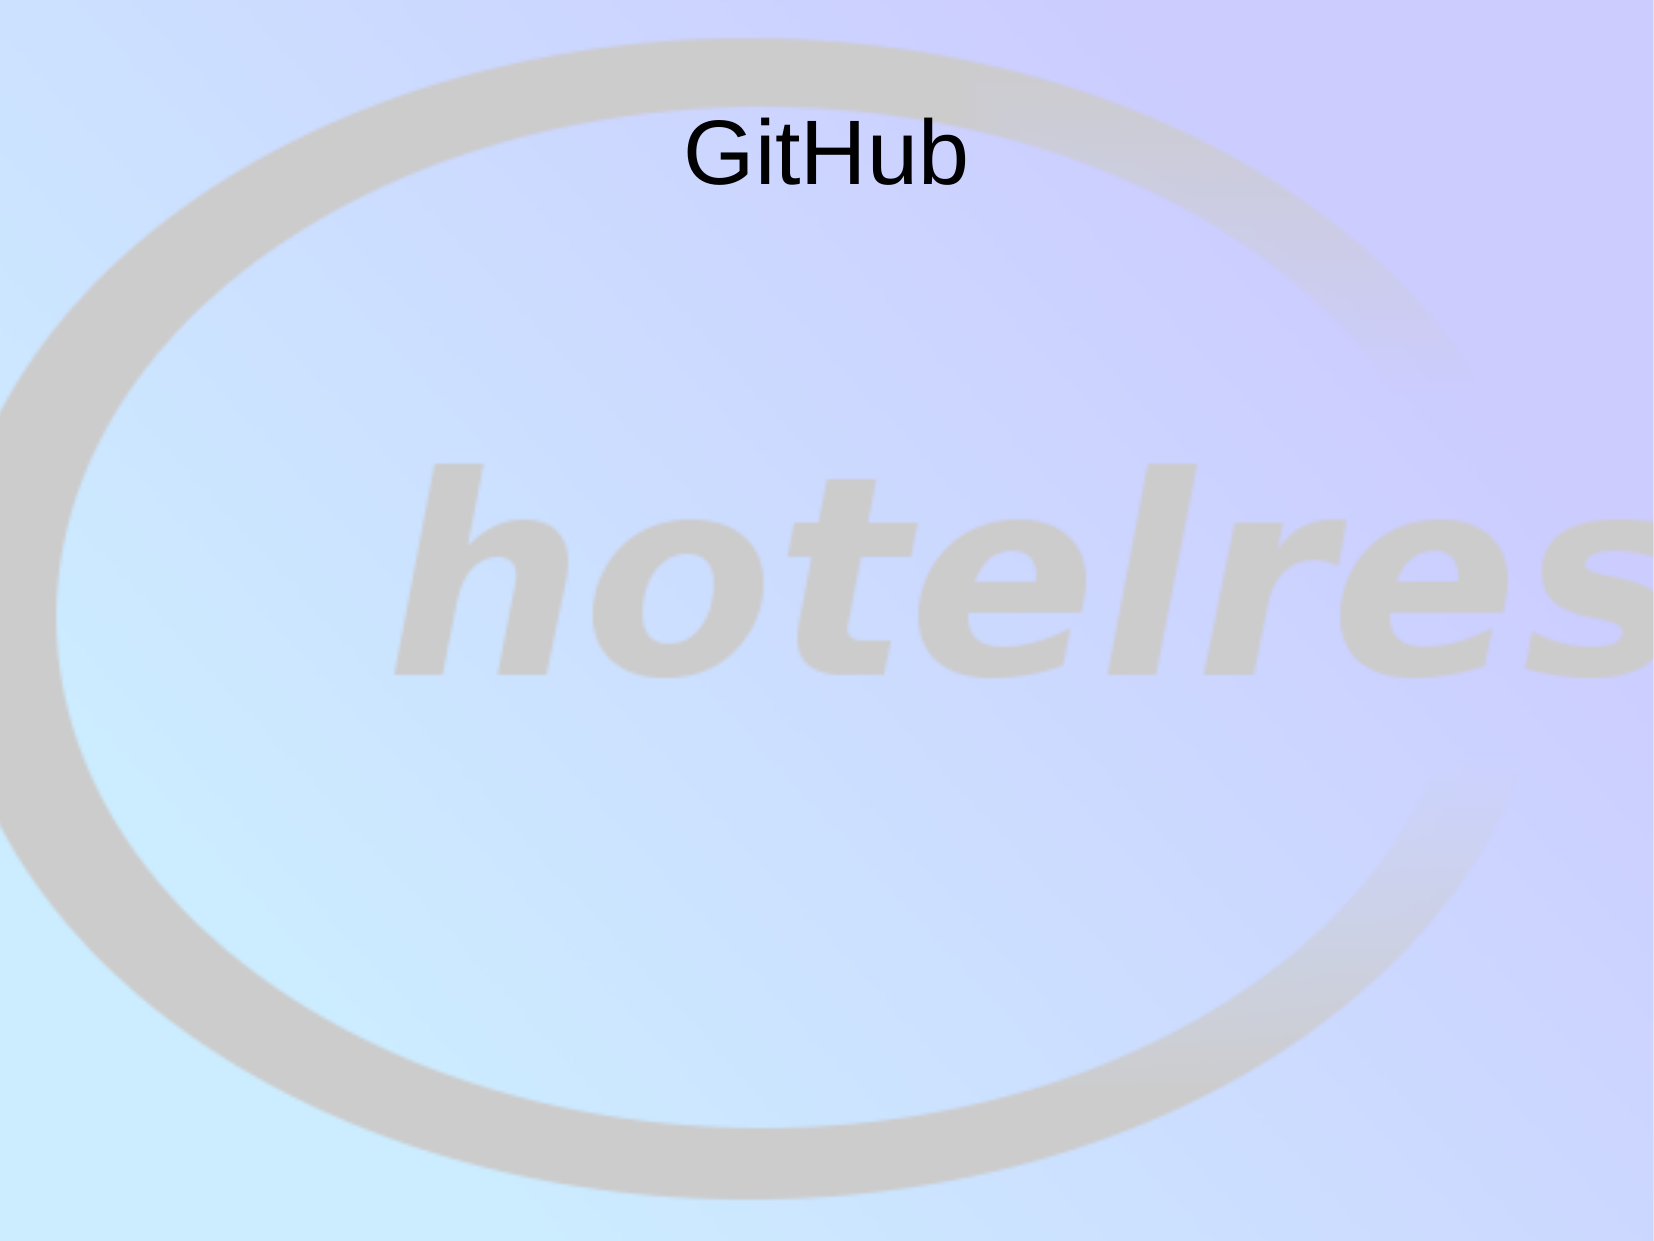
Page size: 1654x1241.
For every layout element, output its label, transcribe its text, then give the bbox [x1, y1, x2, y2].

title GitHub [82, 56, 1571, 250]
picture [0, 0, 1654, 1241]
